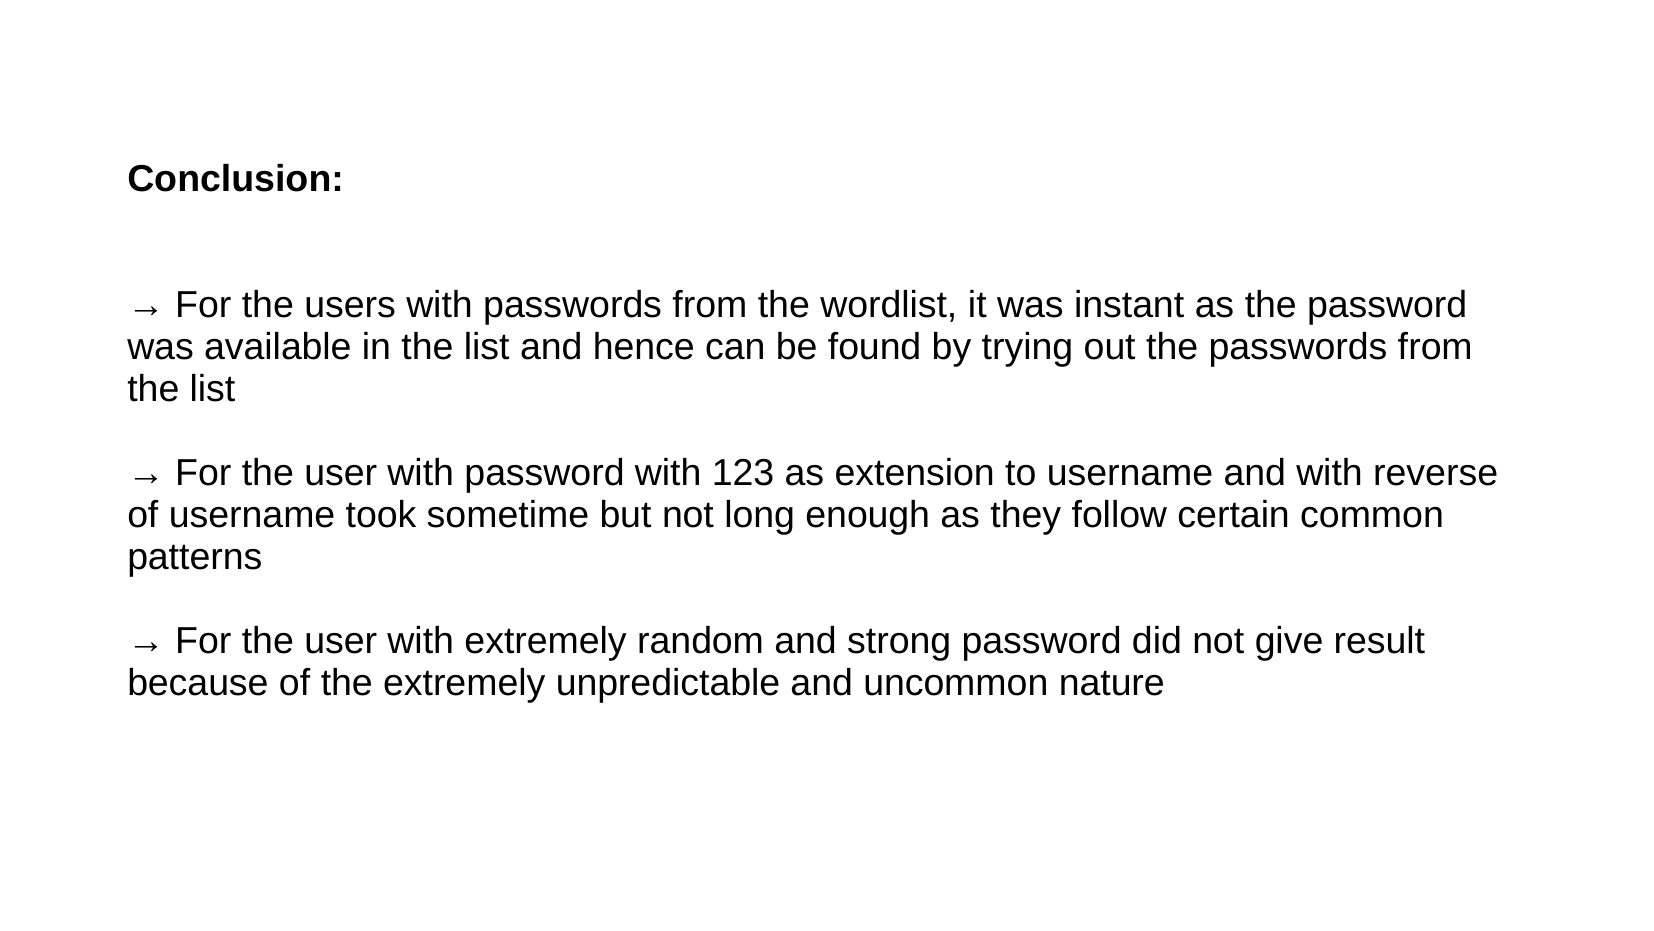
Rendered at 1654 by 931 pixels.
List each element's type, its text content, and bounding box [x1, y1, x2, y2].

text_box Conclusion: → For the users with passwords from the wordlist, it was instant as the password was available in the list and hence can be found by trying out the passwords from the list → For the user with password with 123 as extension to username and with reverse of username took sometime but not long enough as they follow certain common patterns → For the user with extremely random and strong password did not give result because of the extremely unpredictable and uncommon nature [112, 150, 1528, 711]
